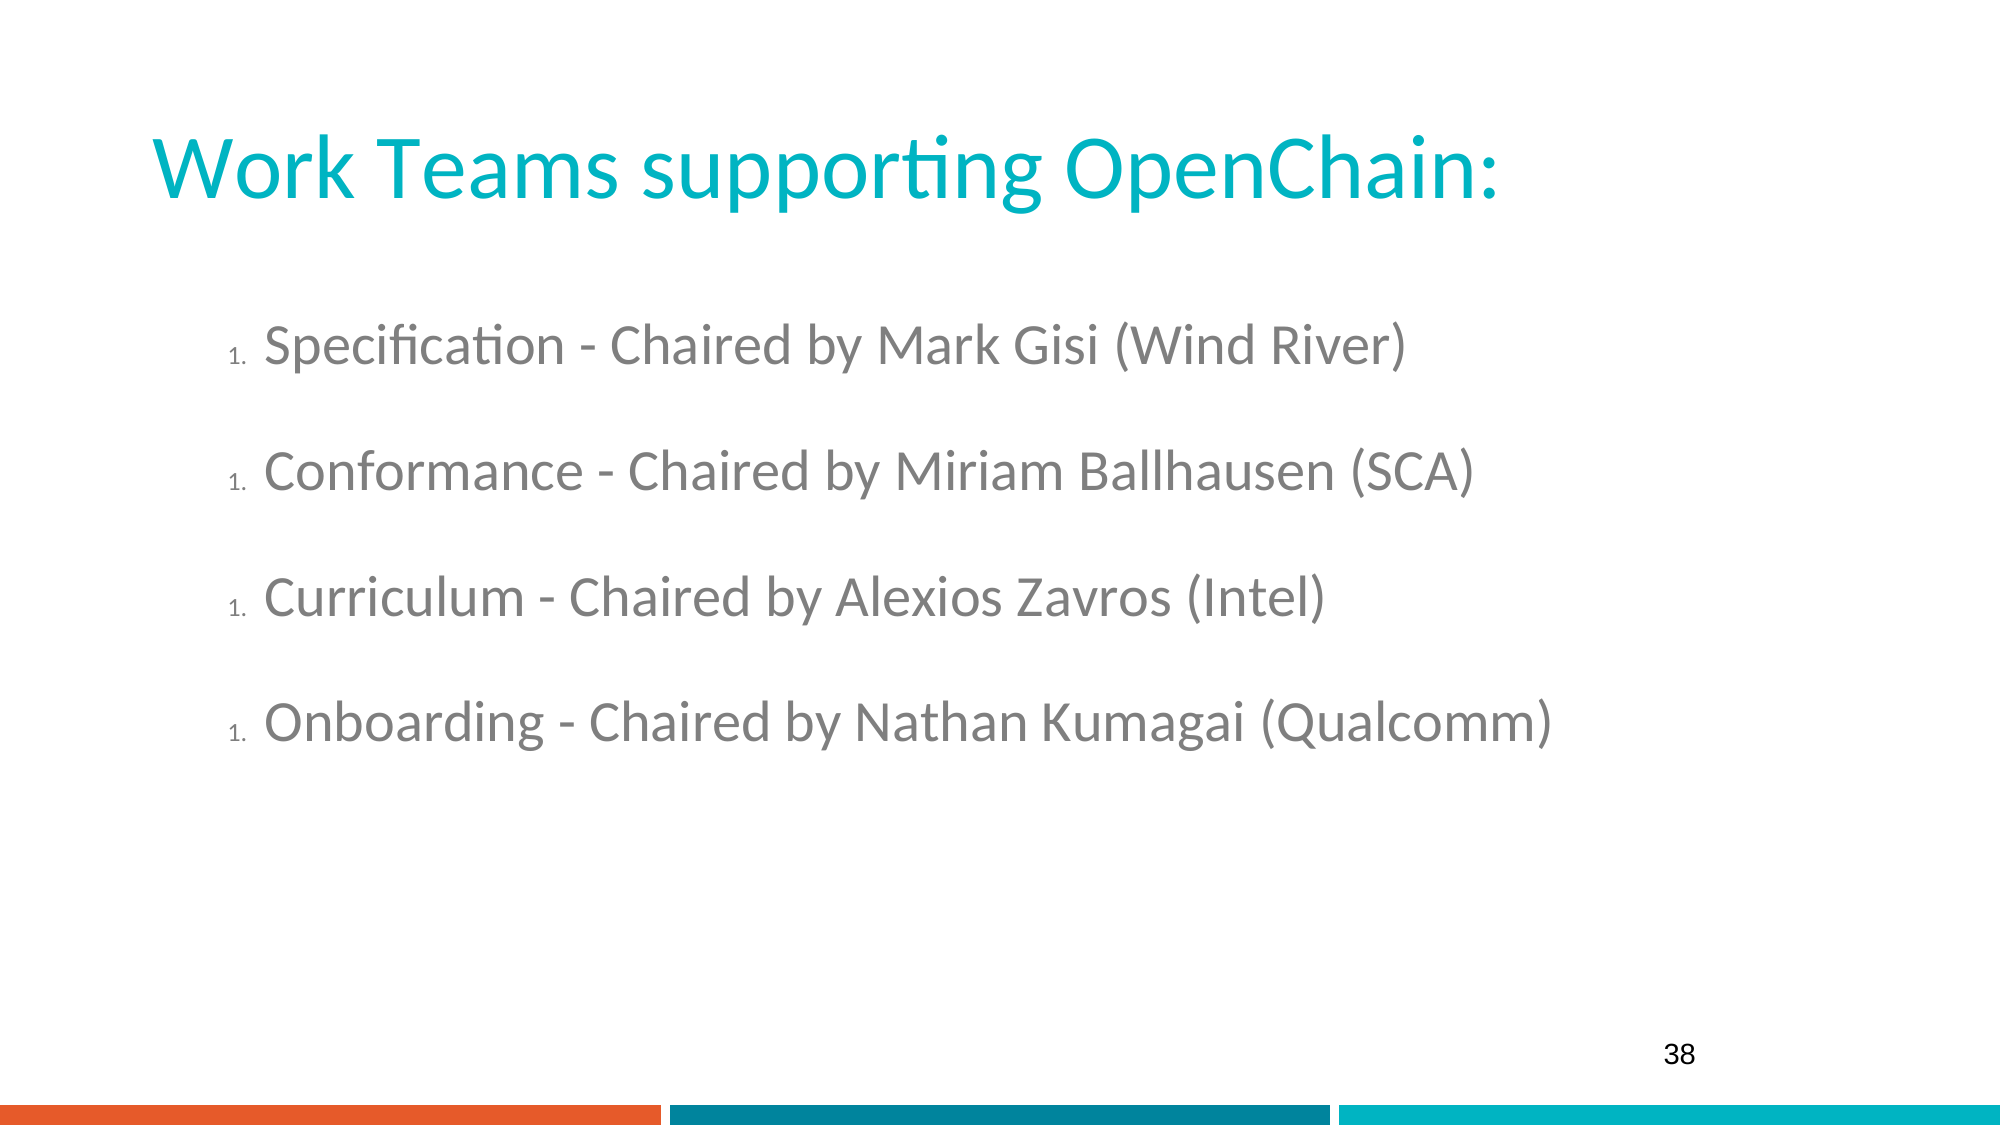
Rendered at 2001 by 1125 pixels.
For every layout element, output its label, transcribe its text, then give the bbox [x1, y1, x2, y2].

title Work Teams supporting OpenChain: [137, 59, 1863, 278]
list Specification - Chaired by Mark Gisi (Wind River) Conformance - Chaired by Miriam Ballhausen (SCA) Curriculum - Chaired by Alexios Zavros (Intel) Onboarding - Chaired by Nathan Kumagai (Qualcomm) [137, 299, 1863, 928]
text_box 38 [1648, 1022, 1863, 1083]
